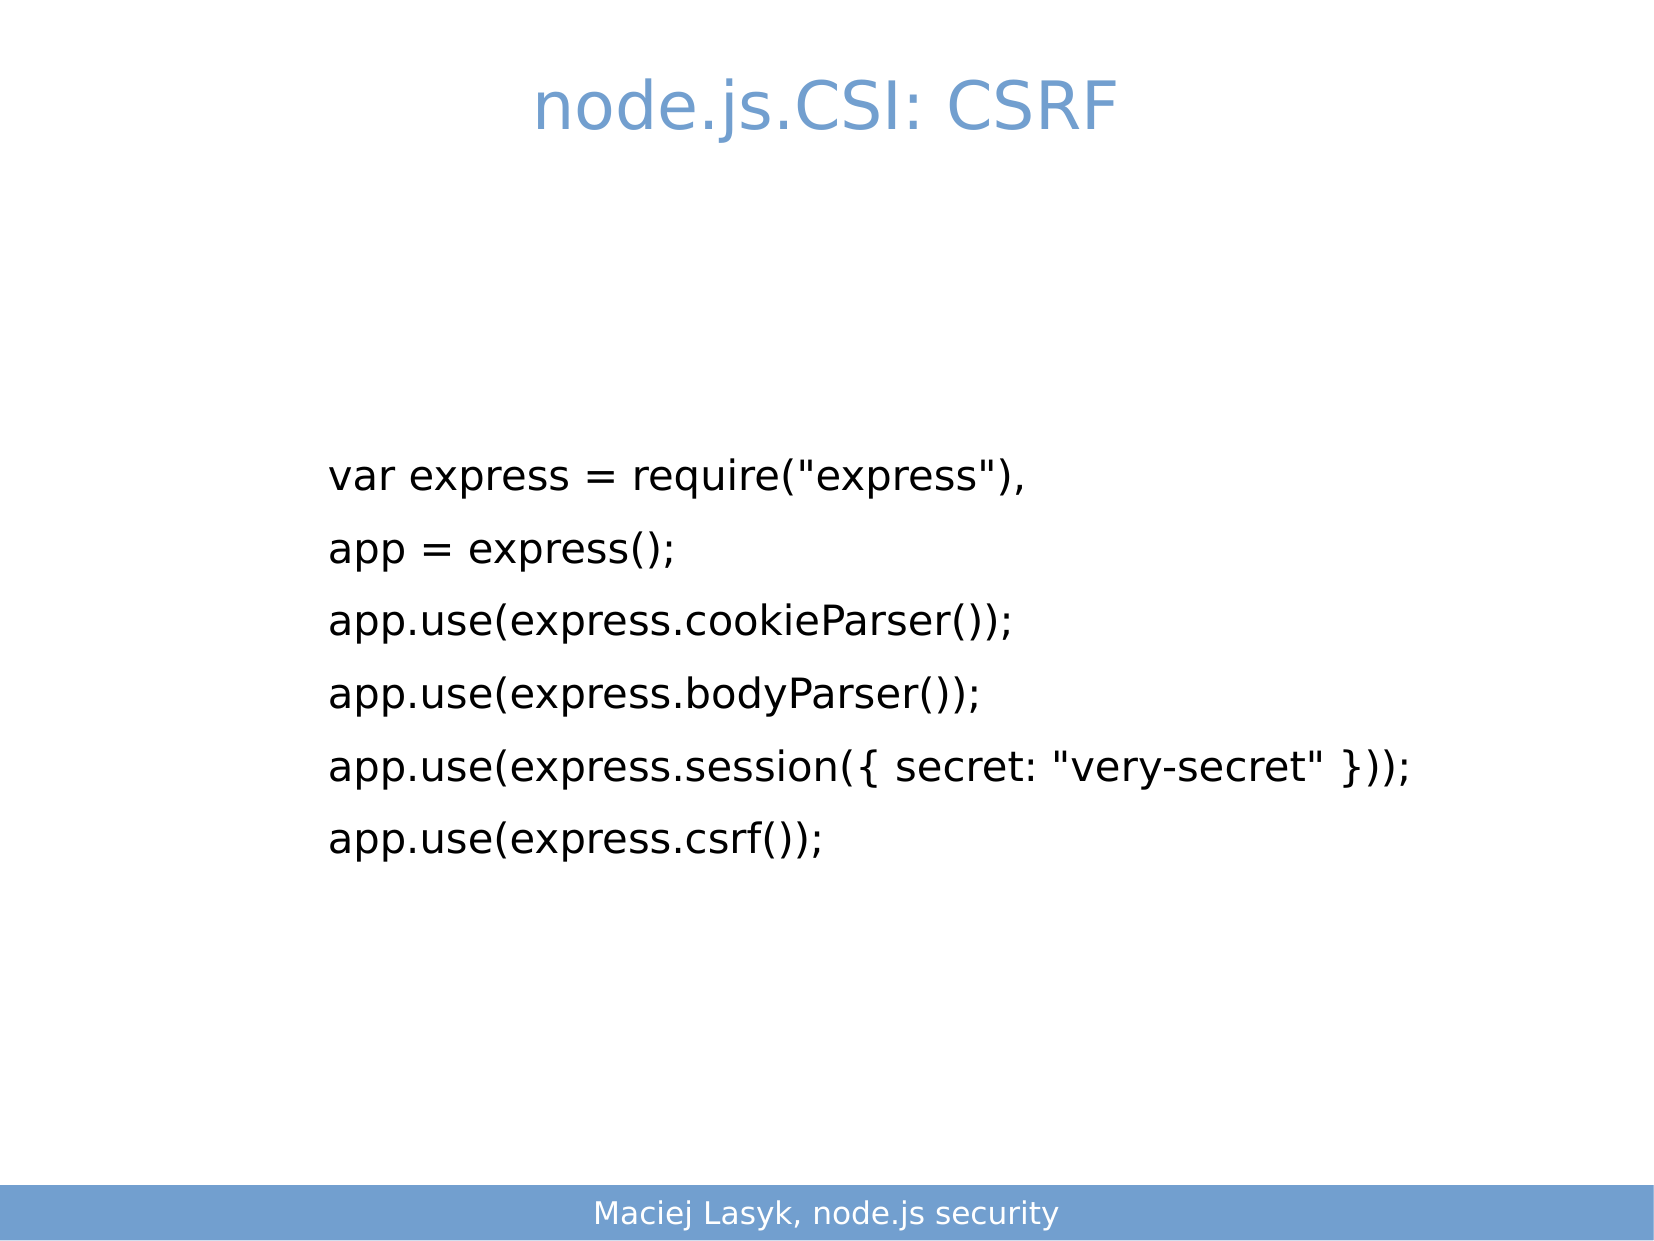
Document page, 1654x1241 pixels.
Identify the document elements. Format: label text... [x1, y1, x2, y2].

text_box Maciej Lasyk, node.js security [578, 1188, 1076, 1240]
text_box var express = require("express"), app = express(); app.use(express.cookieParser()); app.use(express.bodyParser()); app.use(express.session({ secret: "very-secret" })); app.use(express.csrf()); [313, 420, 1654, 847]
text_box [0, 1185, 1654, 1241]
text_box node.js.CSI: CSRF [517, 60, 1136, 153]
